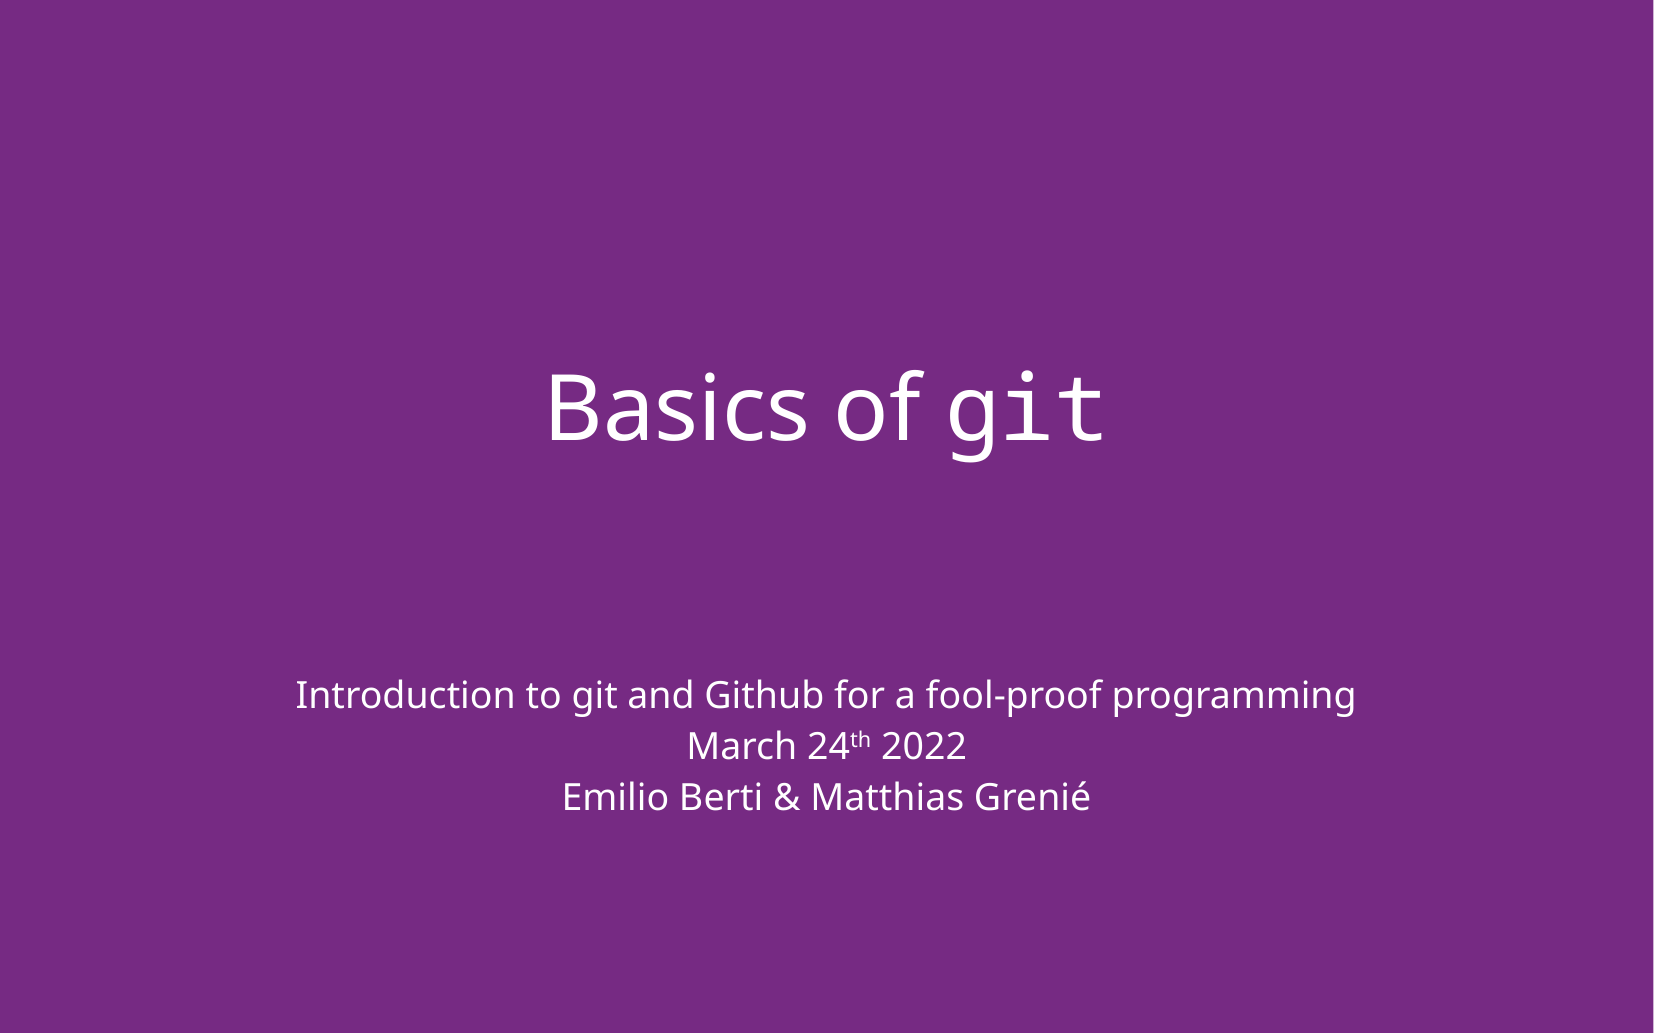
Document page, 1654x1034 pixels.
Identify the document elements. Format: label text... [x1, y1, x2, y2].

text_box Introduction to git and Github for a fool-proof programming March 24th 2022 Emilio Berti & Matthias Grenié [191, 661, 1462, 813]
title Basics of git [82, 318, 1571, 492]
